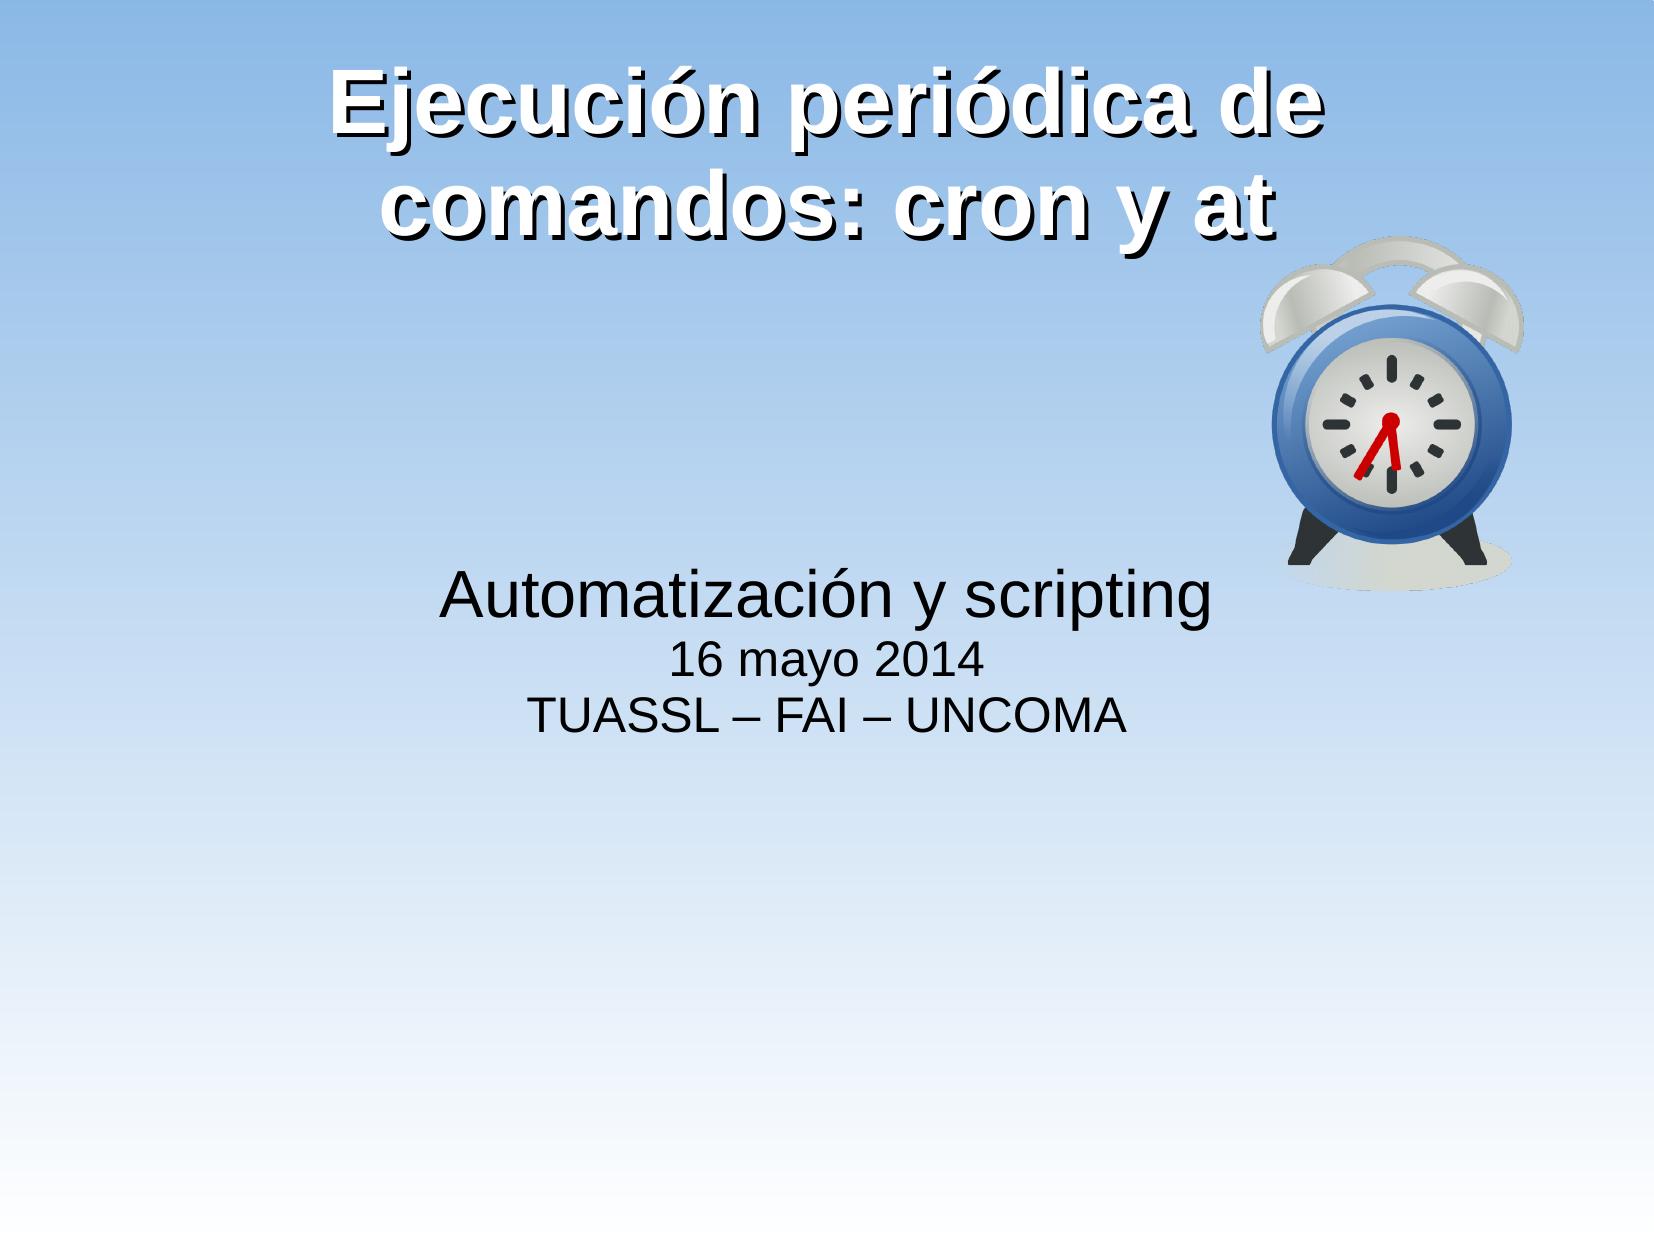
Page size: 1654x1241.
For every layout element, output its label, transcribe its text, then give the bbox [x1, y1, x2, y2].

picture [1260, 236, 1524, 591]
title Ejecución periódica de comandos: cron y at [82, 49, 1571, 257]
subtitle Automatización y scripting 16 mayo 2014 TUASSL – FAI – UNCOMA [82, 290, 1571, 1010]
